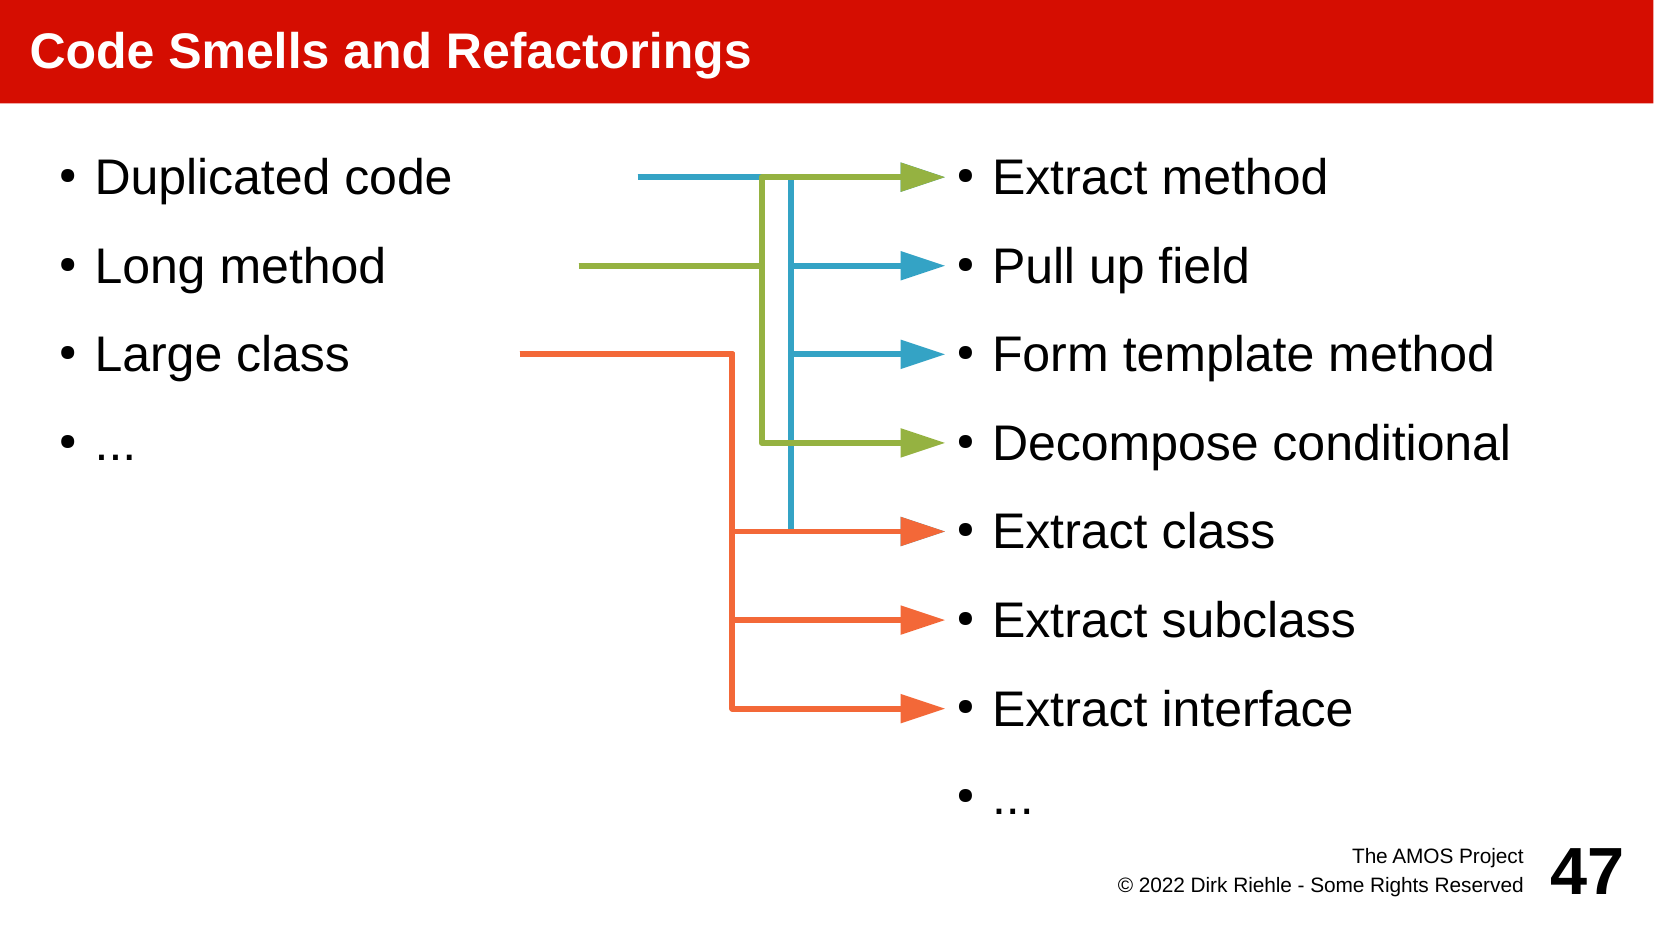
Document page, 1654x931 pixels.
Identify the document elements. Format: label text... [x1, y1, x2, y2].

text_box ... [47, 398, 638, 488]
text_box Form template method [944, 311, 1536, 398]
title Code Smells and Refactorings [0, 0, 1654, 104]
text_box Extract class [944, 488, 1536, 576]
text_box Extract interface [944, 665, 1536, 753]
text_box ... [944, 753, 1536, 842]
text_box Extract method [944, 132, 1536, 222]
text_box Long method [47, 222, 579, 311]
text_box Decompose conditional [944, 398, 1536, 488]
text_box Extract subclass [944, 576, 1536, 665]
text_box Pull up field [944, 222, 1536, 311]
text_box Large class [47, 310, 520, 399]
text_box Duplicated code [47, 132, 638, 222]
